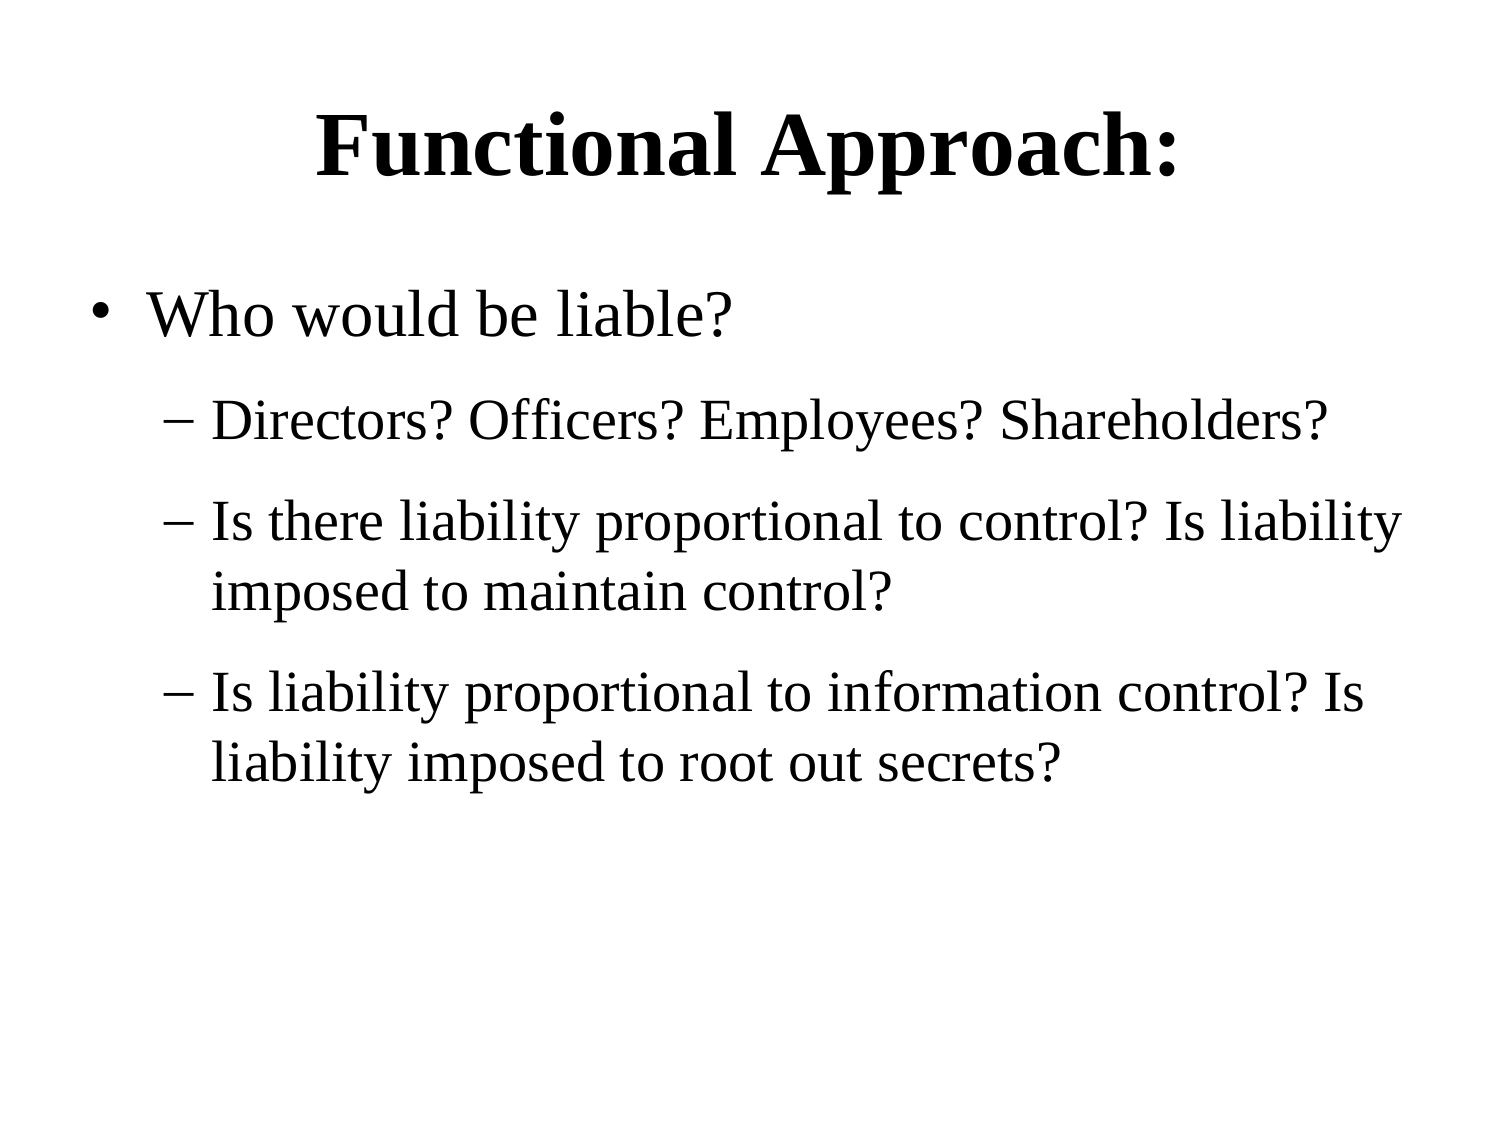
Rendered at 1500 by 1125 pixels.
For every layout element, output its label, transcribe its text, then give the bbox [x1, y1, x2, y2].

list Who would be liable? Directors? Officers? Employees? Shareholders? Is there liability proportional to control? Is liability imposed to maintain control? Is liability proportional to information control? Is liability imposed to root out secrets? [75, 262, 1426, 1005]
title Functional Approach: [75, 45, 1426, 233]
